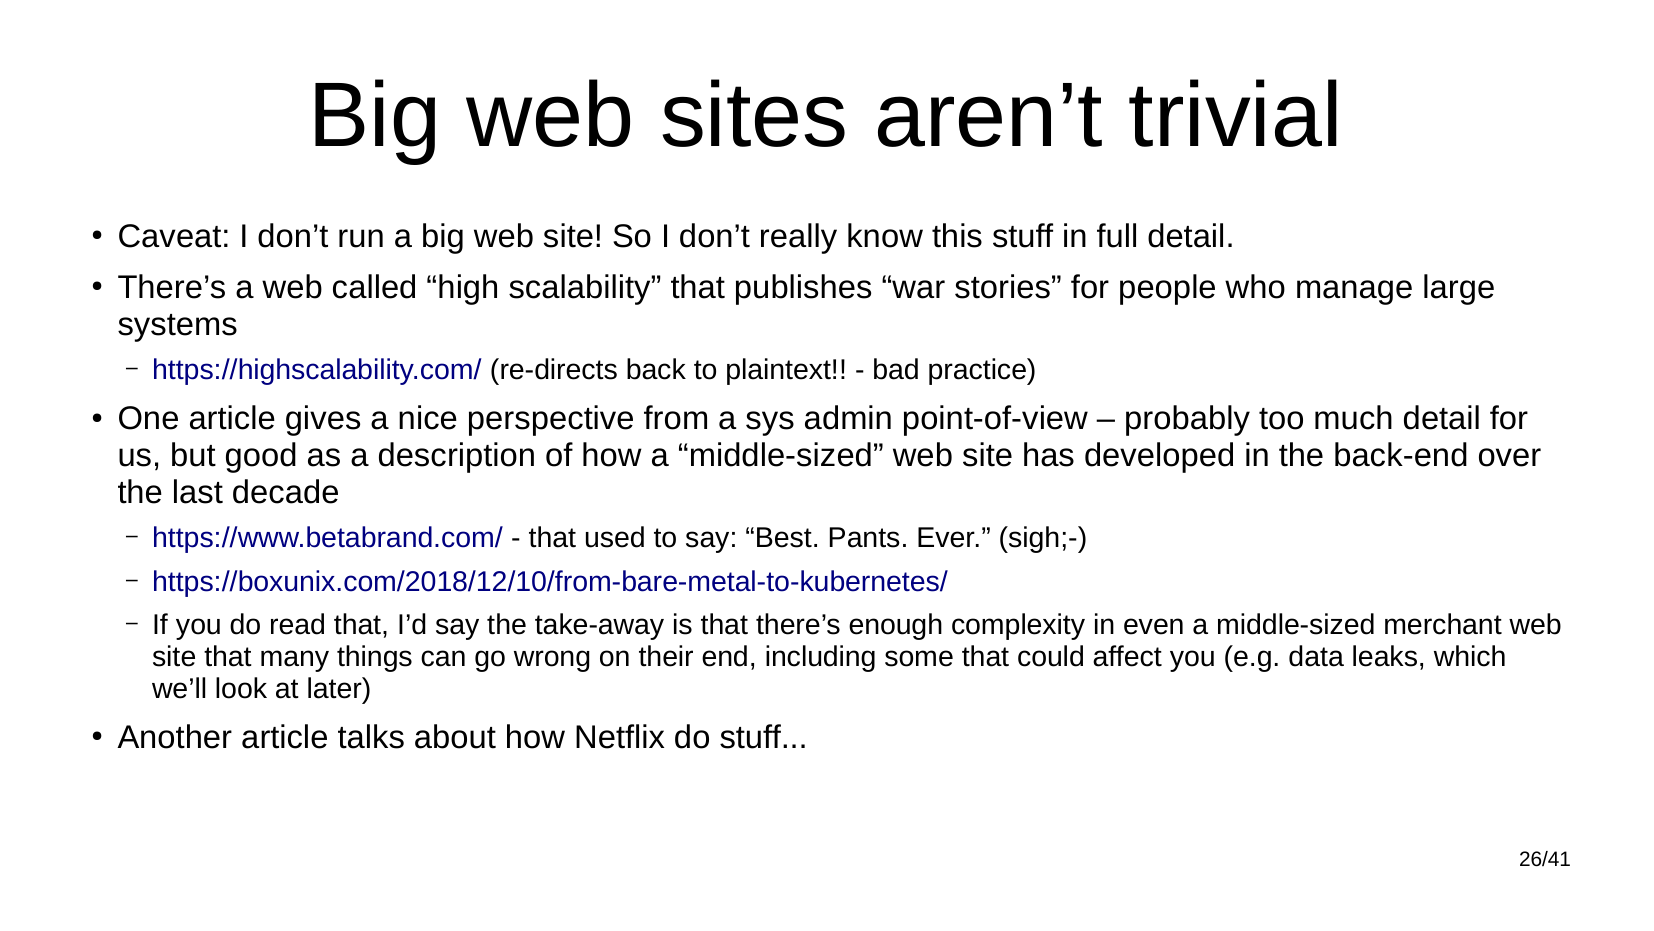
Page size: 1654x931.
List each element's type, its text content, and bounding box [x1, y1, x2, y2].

title Big web sites aren’t trivial [82, 37, 1571, 193]
list Caveat: I don’t run a big web site! So I don’t really know this stuff in full detail. There’s a web called “high scalability” that publishes “war stories” for people who manage large systems https://highscalability.com/ (re-directs back to plaintext!! - bad practice) One article gives a nice perspective from a sys admin point-of-view – probably too much detail for us, but good as a description of how a “middle-sized” web site has developed in the back-end over the last decade https://www.betabrand.com/ - that used to say: “Best. Pants. Ever.” (sigh;-) https://boxunix.com/2018/12/10/from-bare-metal-to-kubernetes/ If you do read that, I’d say the take-away is that there’s enough complexity in even a middle-sized merchant web site that many things can go wrong on their end, including some that could affect you (e.g. data leaks, which we’ll look at later) Another article talks about how Netflix do stuff... [82, 217, 1571, 758]
